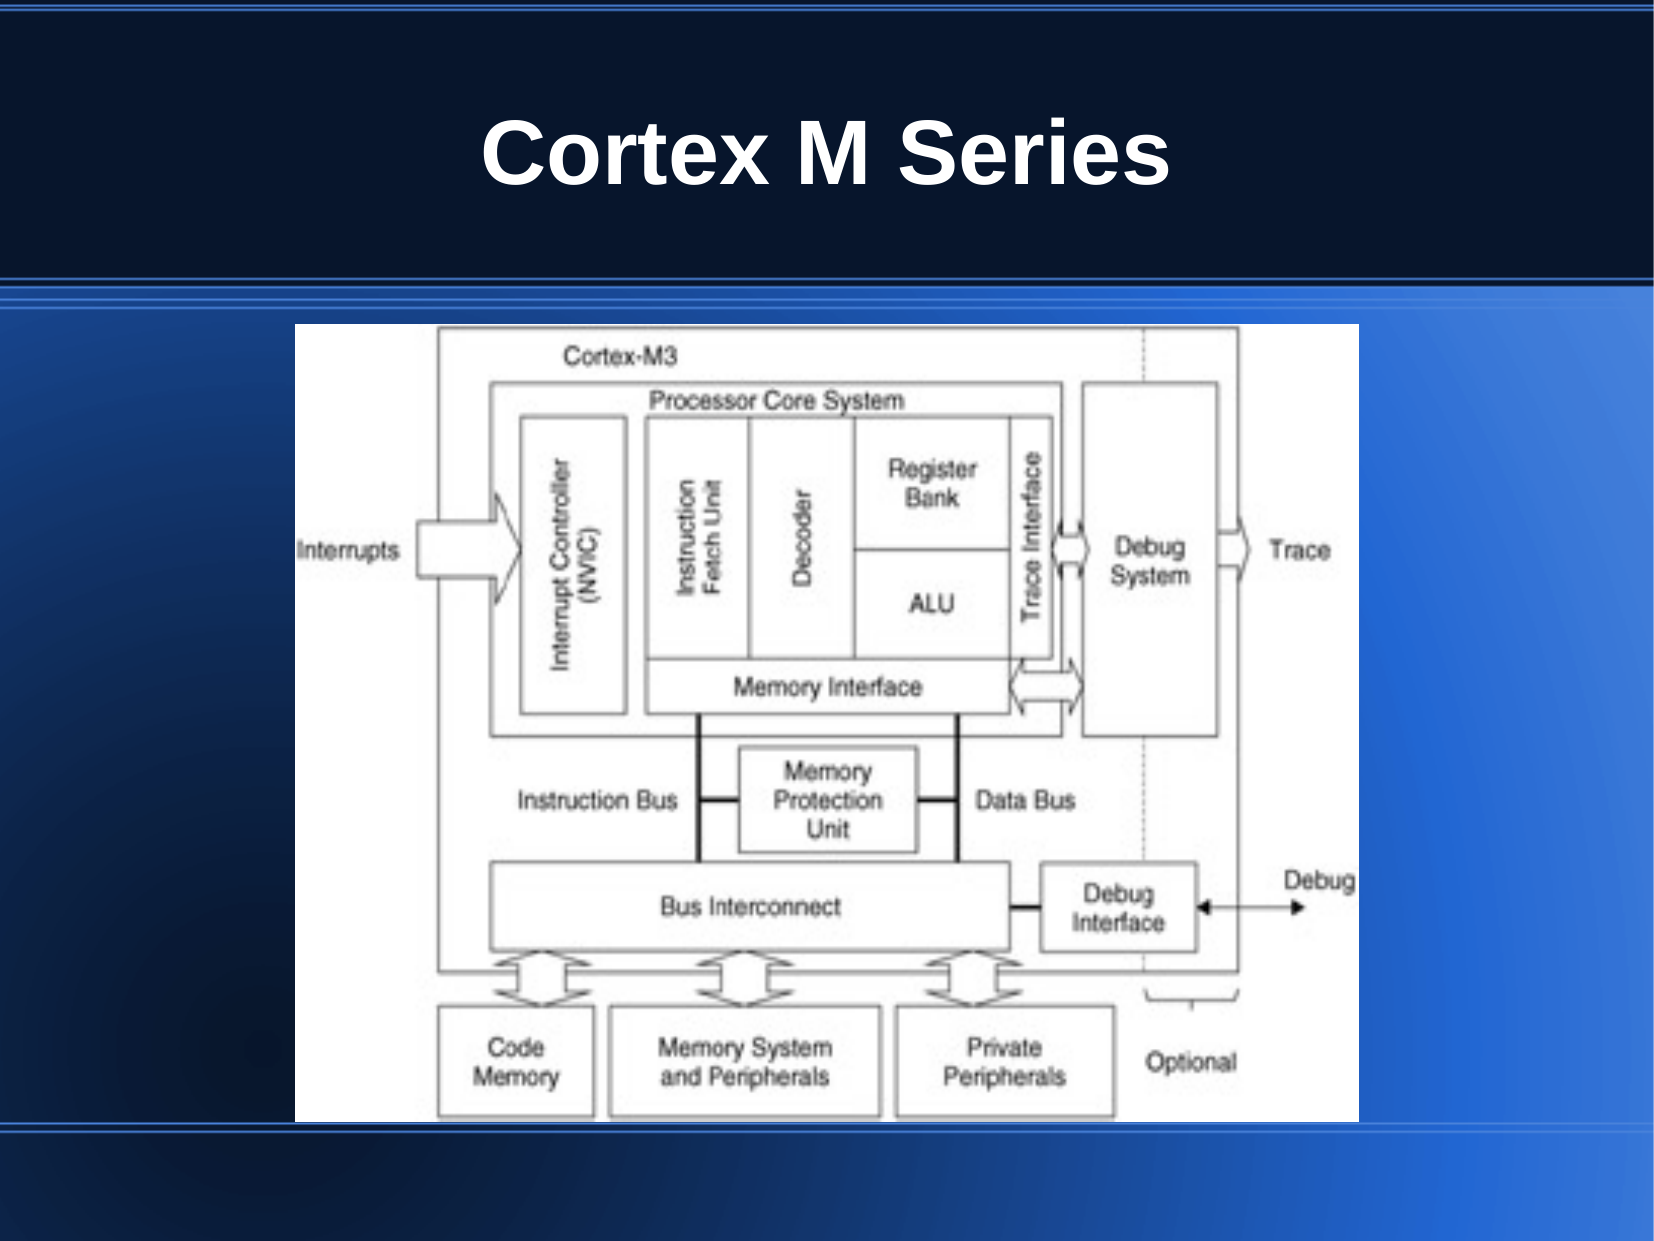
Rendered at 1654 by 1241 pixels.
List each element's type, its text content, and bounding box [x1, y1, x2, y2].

title Cortex M Series [82, 49, 1571, 257]
picture [0, 0, 1654, 1241]
